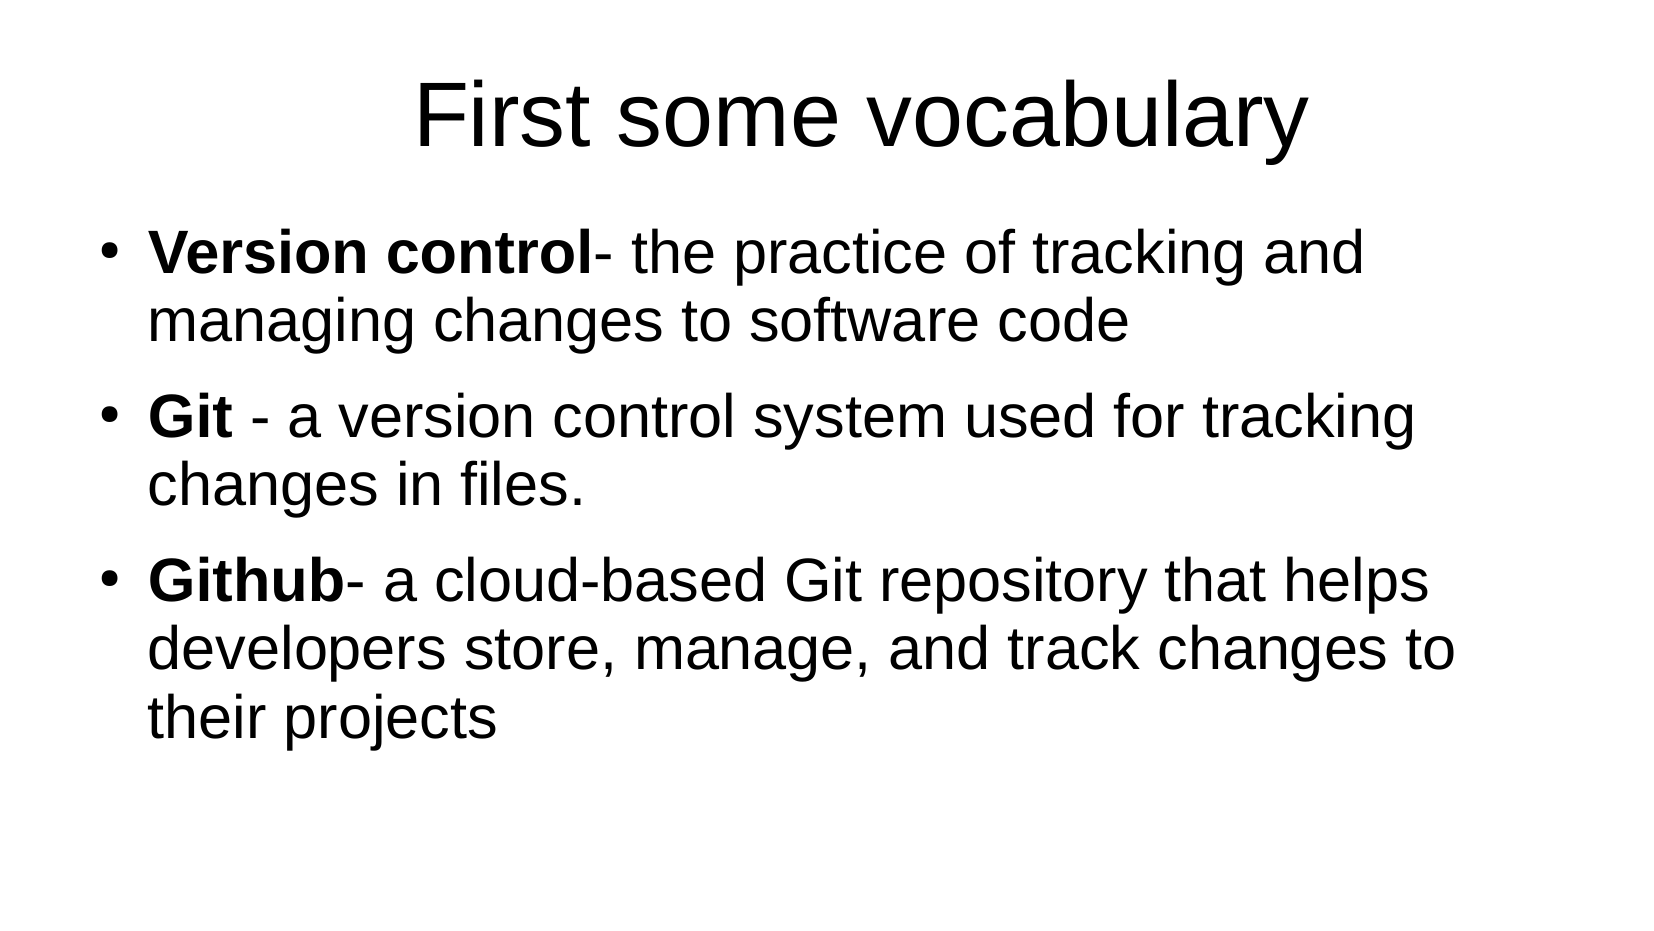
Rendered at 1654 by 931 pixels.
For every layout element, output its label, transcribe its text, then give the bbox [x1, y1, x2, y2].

title First some vocabulary [82, 37, 1571, 193]
list Version control- the practice of tracking and managing changes to software code Git - a version control system used for tracking changes in files. Github- a cloud-based Git repository that helps developers store, manage, and track changes to their projects [82, 217, 1571, 758]
